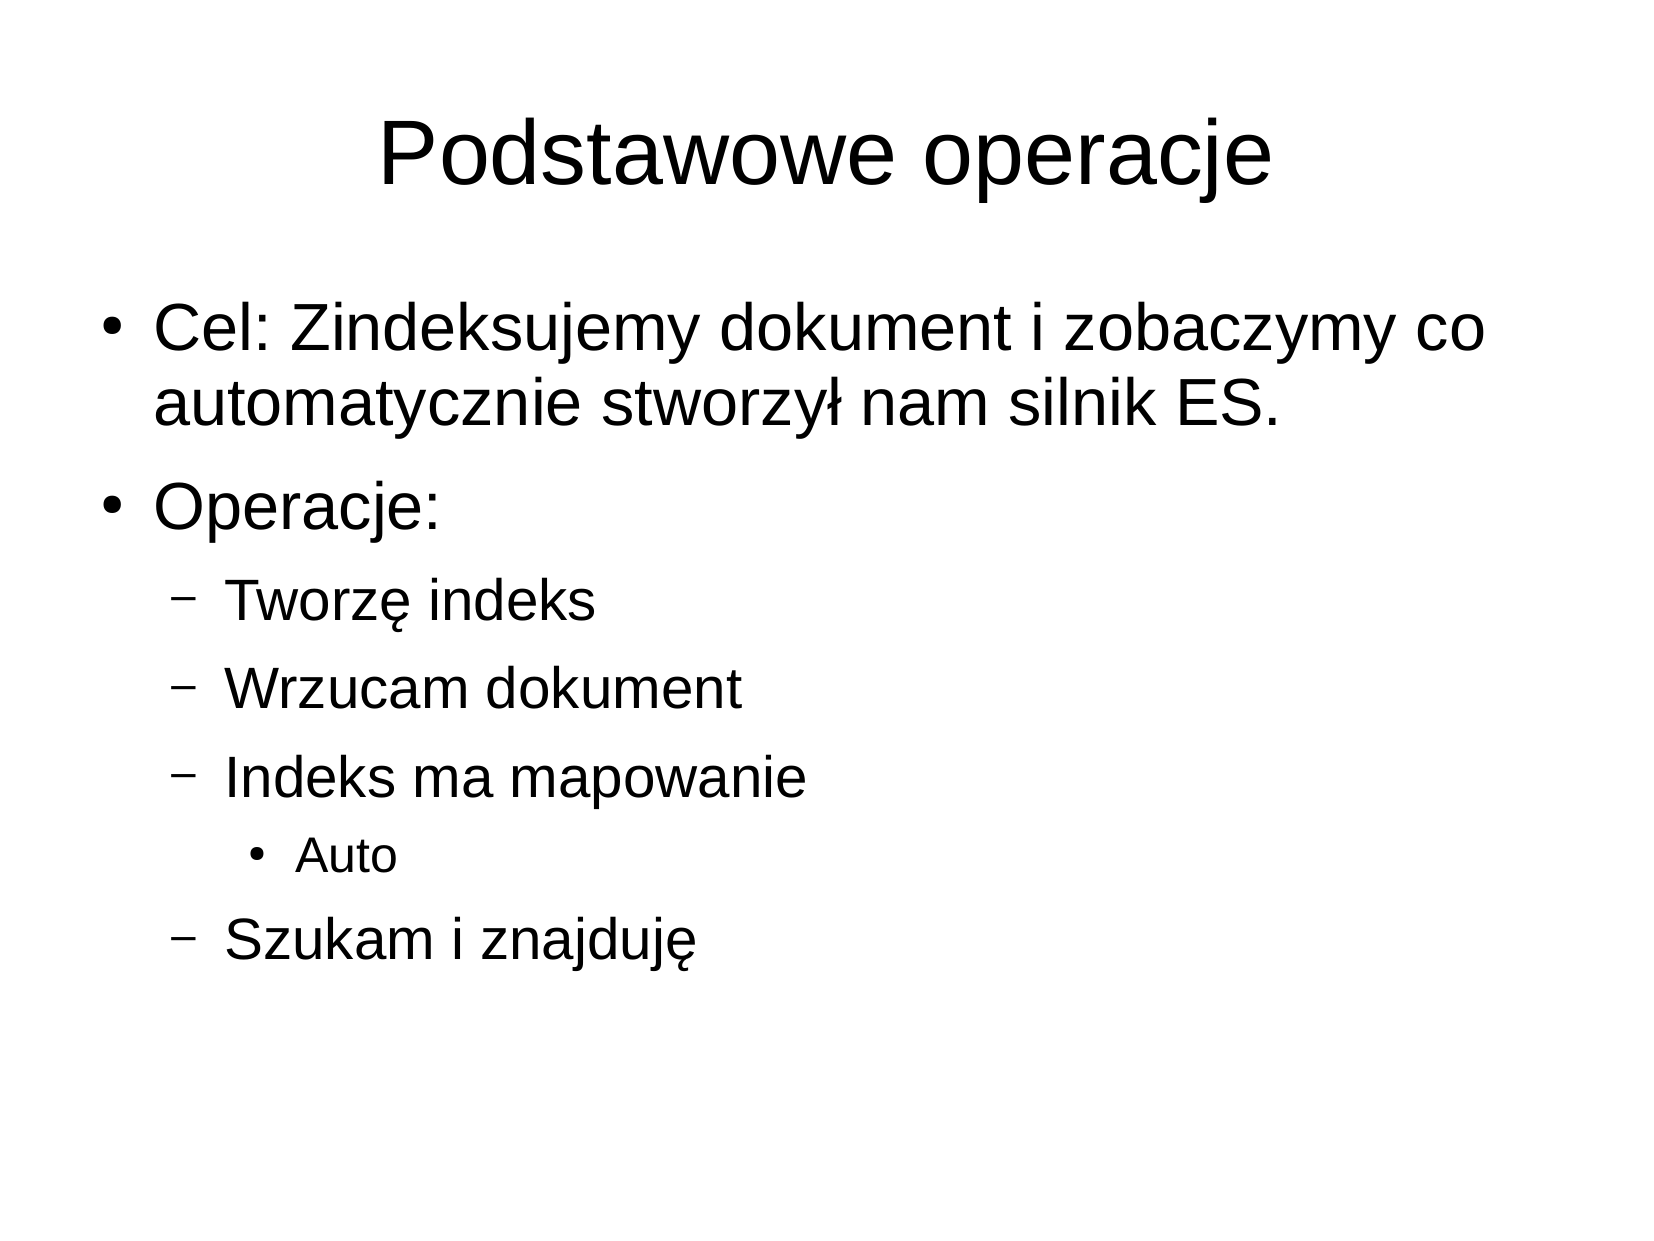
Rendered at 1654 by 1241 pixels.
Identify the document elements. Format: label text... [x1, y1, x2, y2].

list Cel: Zindeksujemy dokument i zobaczymy co automatycznie stworzył nam silnik ES. Operacje: Tworzę indeks Wrzucam dokument Indeks ma mapowanie Auto Szukam i znajduję [82, 290, 1571, 1010]
title Podstawowe operacje [82, 49, 1571, 257]
